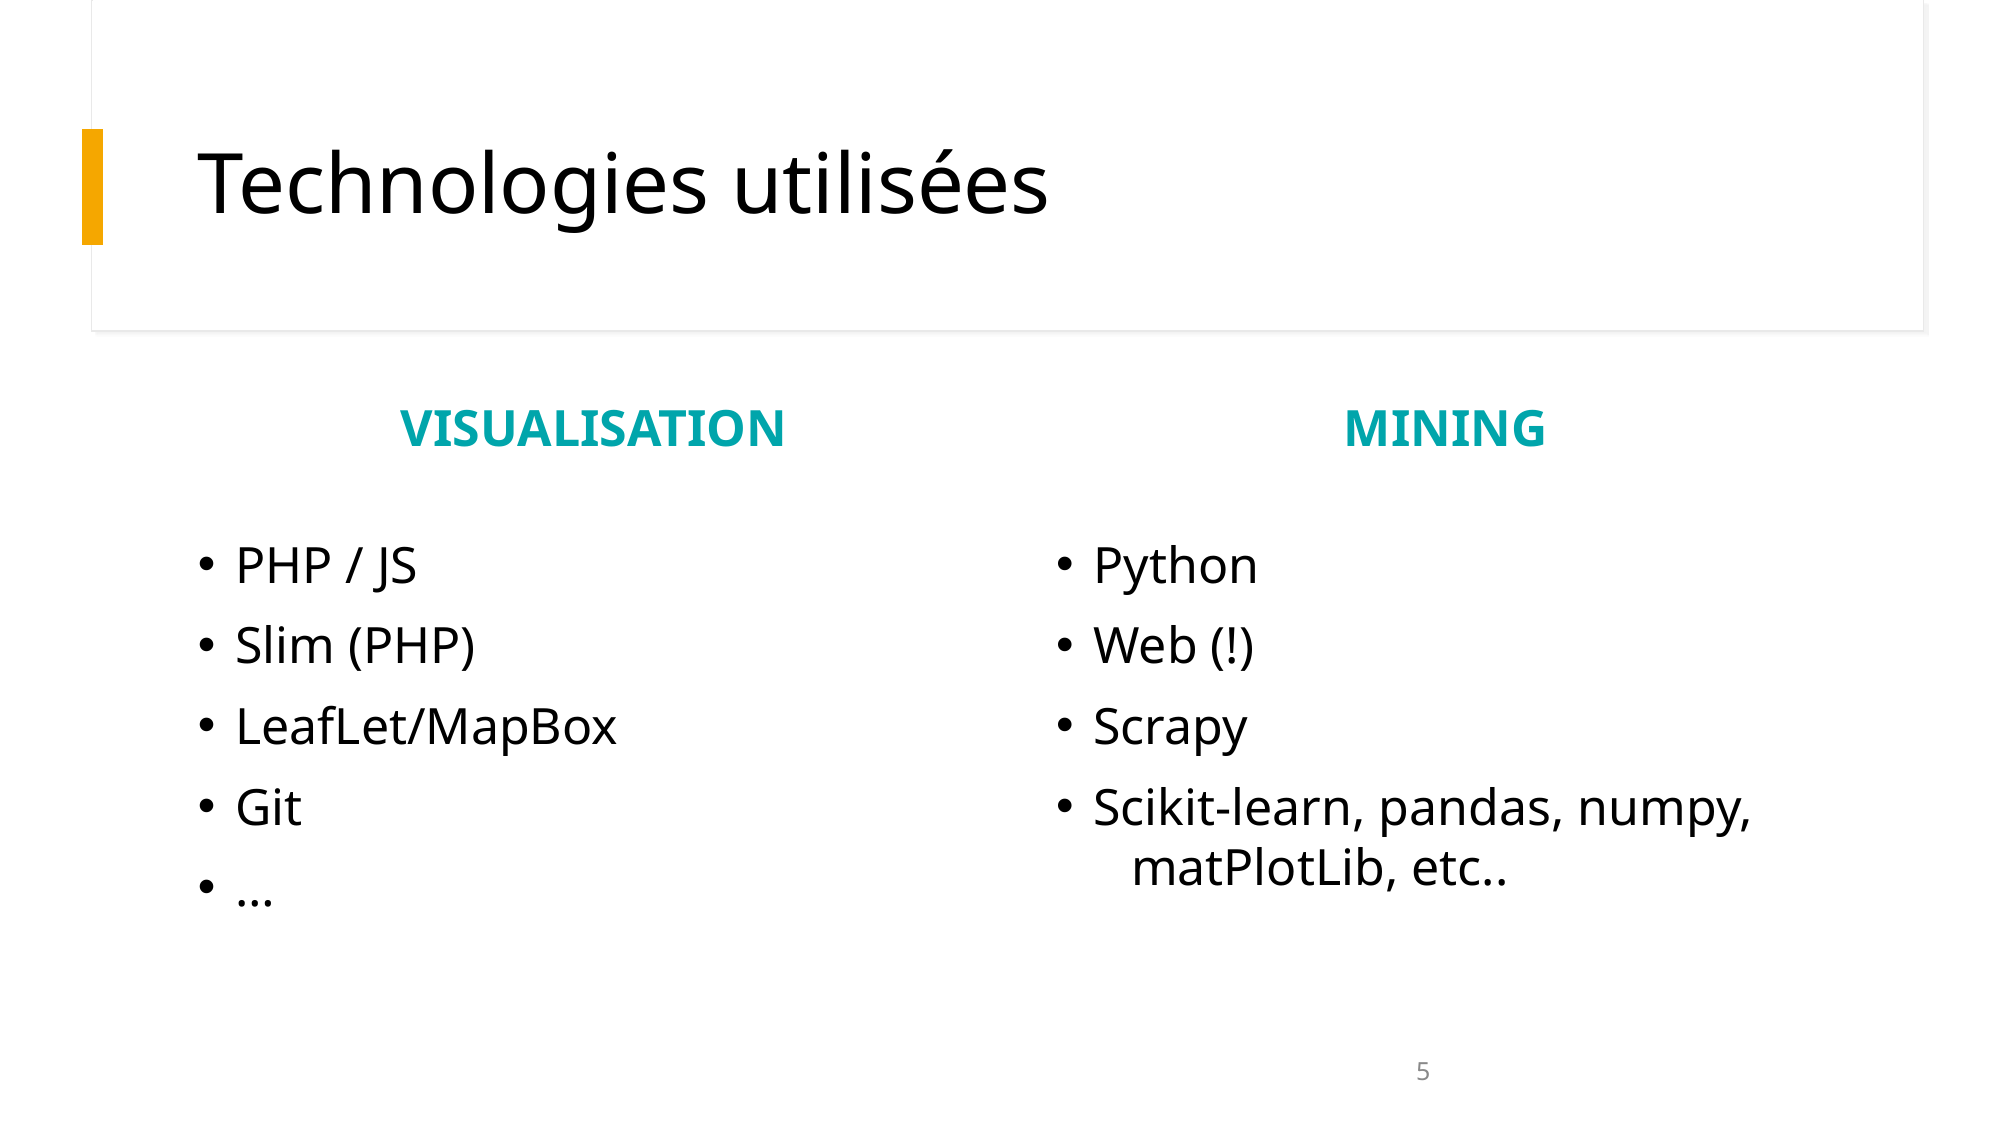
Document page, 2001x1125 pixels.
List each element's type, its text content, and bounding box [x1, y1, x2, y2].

list PHP / JS Slim (PHP) LeafLet/MapBox Git … [183, 525, 994, 1013]
list VISUALISATION [183, 389, 994, 525]
list Python Web (!) Scrapy Scikit-learn, pandas, numpy, matPlotLib, etc.. [1041, 525, 1852, 1013]
title Technologies utilisées [183, 90, 1852, 284]
list MINING [1041, 389, 1852, 525]
text_box [1401, 1042, 1852, 1103]
